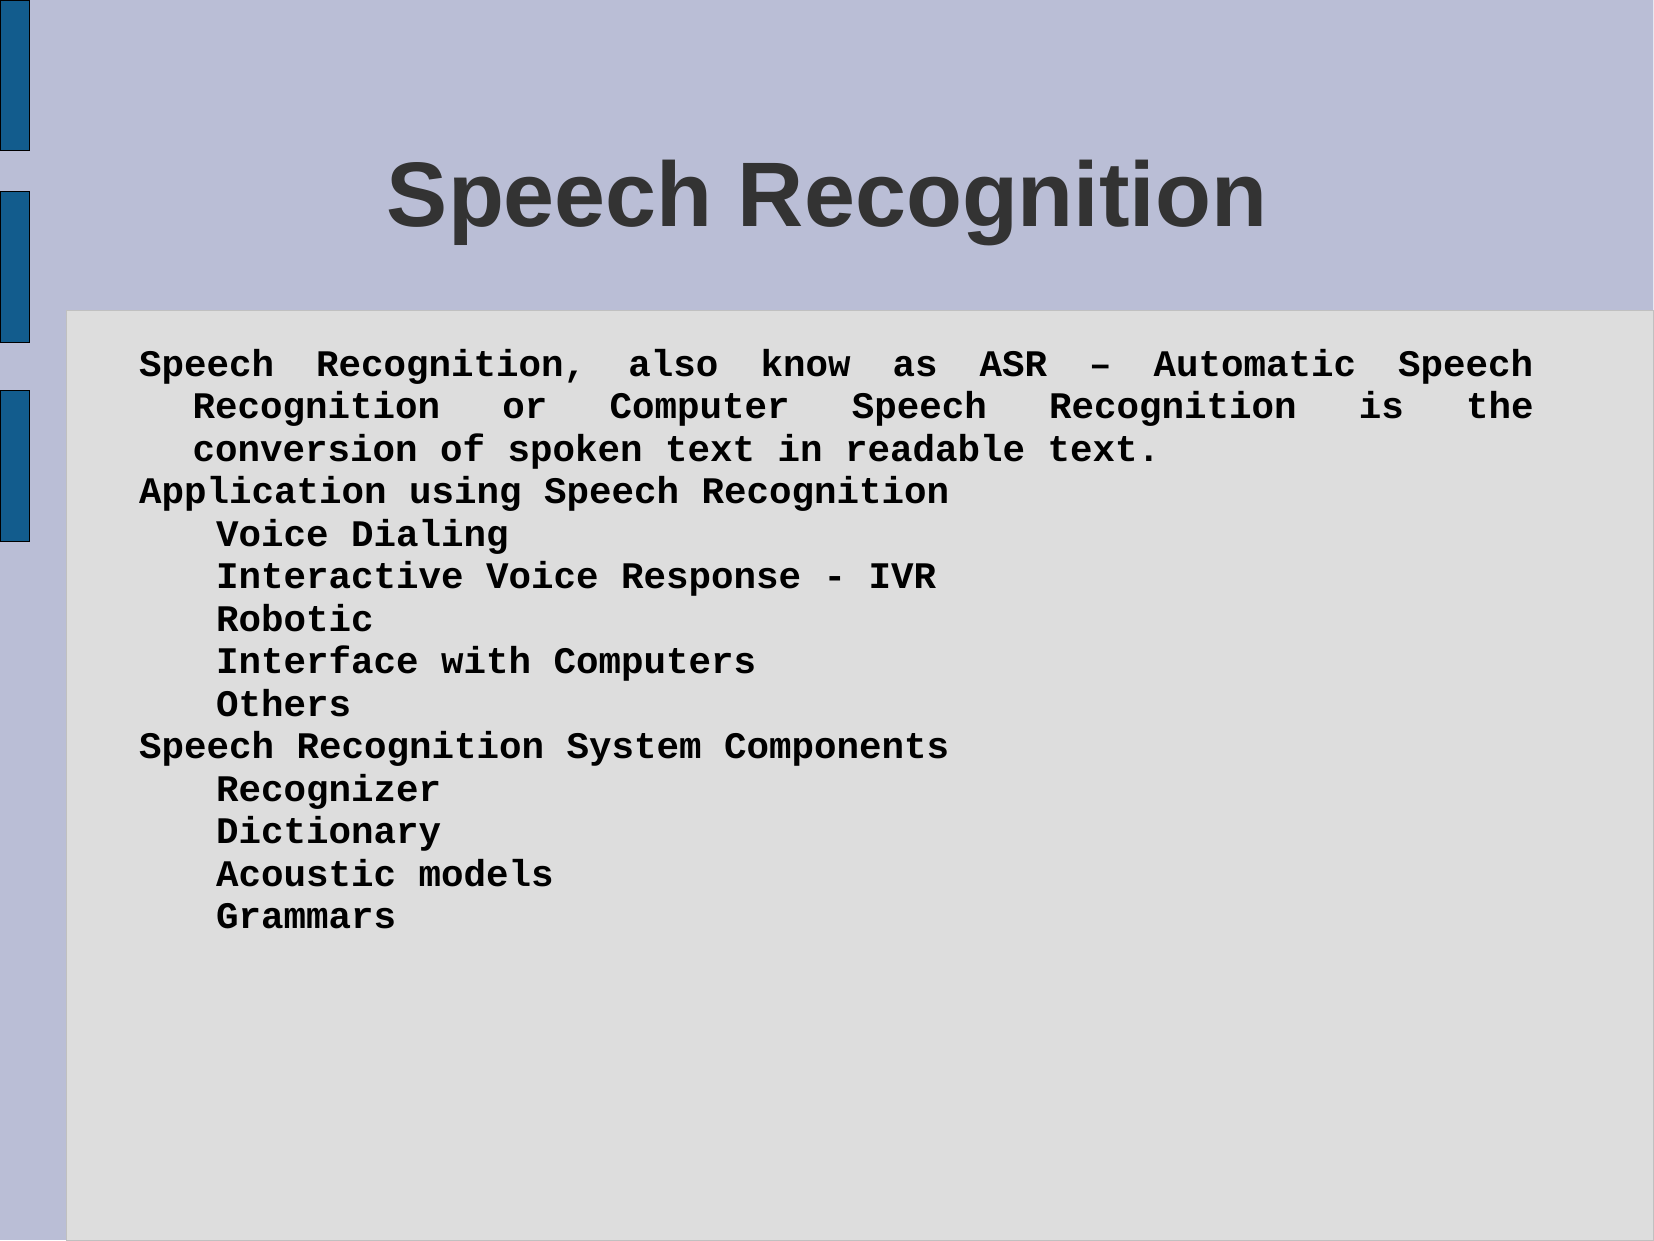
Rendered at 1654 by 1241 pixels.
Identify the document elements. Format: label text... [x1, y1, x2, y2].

title Speech Recognition [121, 91, 1534, 299]
list Speech Recognition, also know as ASR – Automatic Speech Recognition or Computer Speech Recognition is the conversion of spoken text in readable text. Application using Speech Recognition Voice Dialing Interactive Voice Response - IVR Robotic Interface with Computers Others Speech Recognition System Components Recognizer Dictionary Acoustic models Grammars [121, 344, 1534, 1127]
